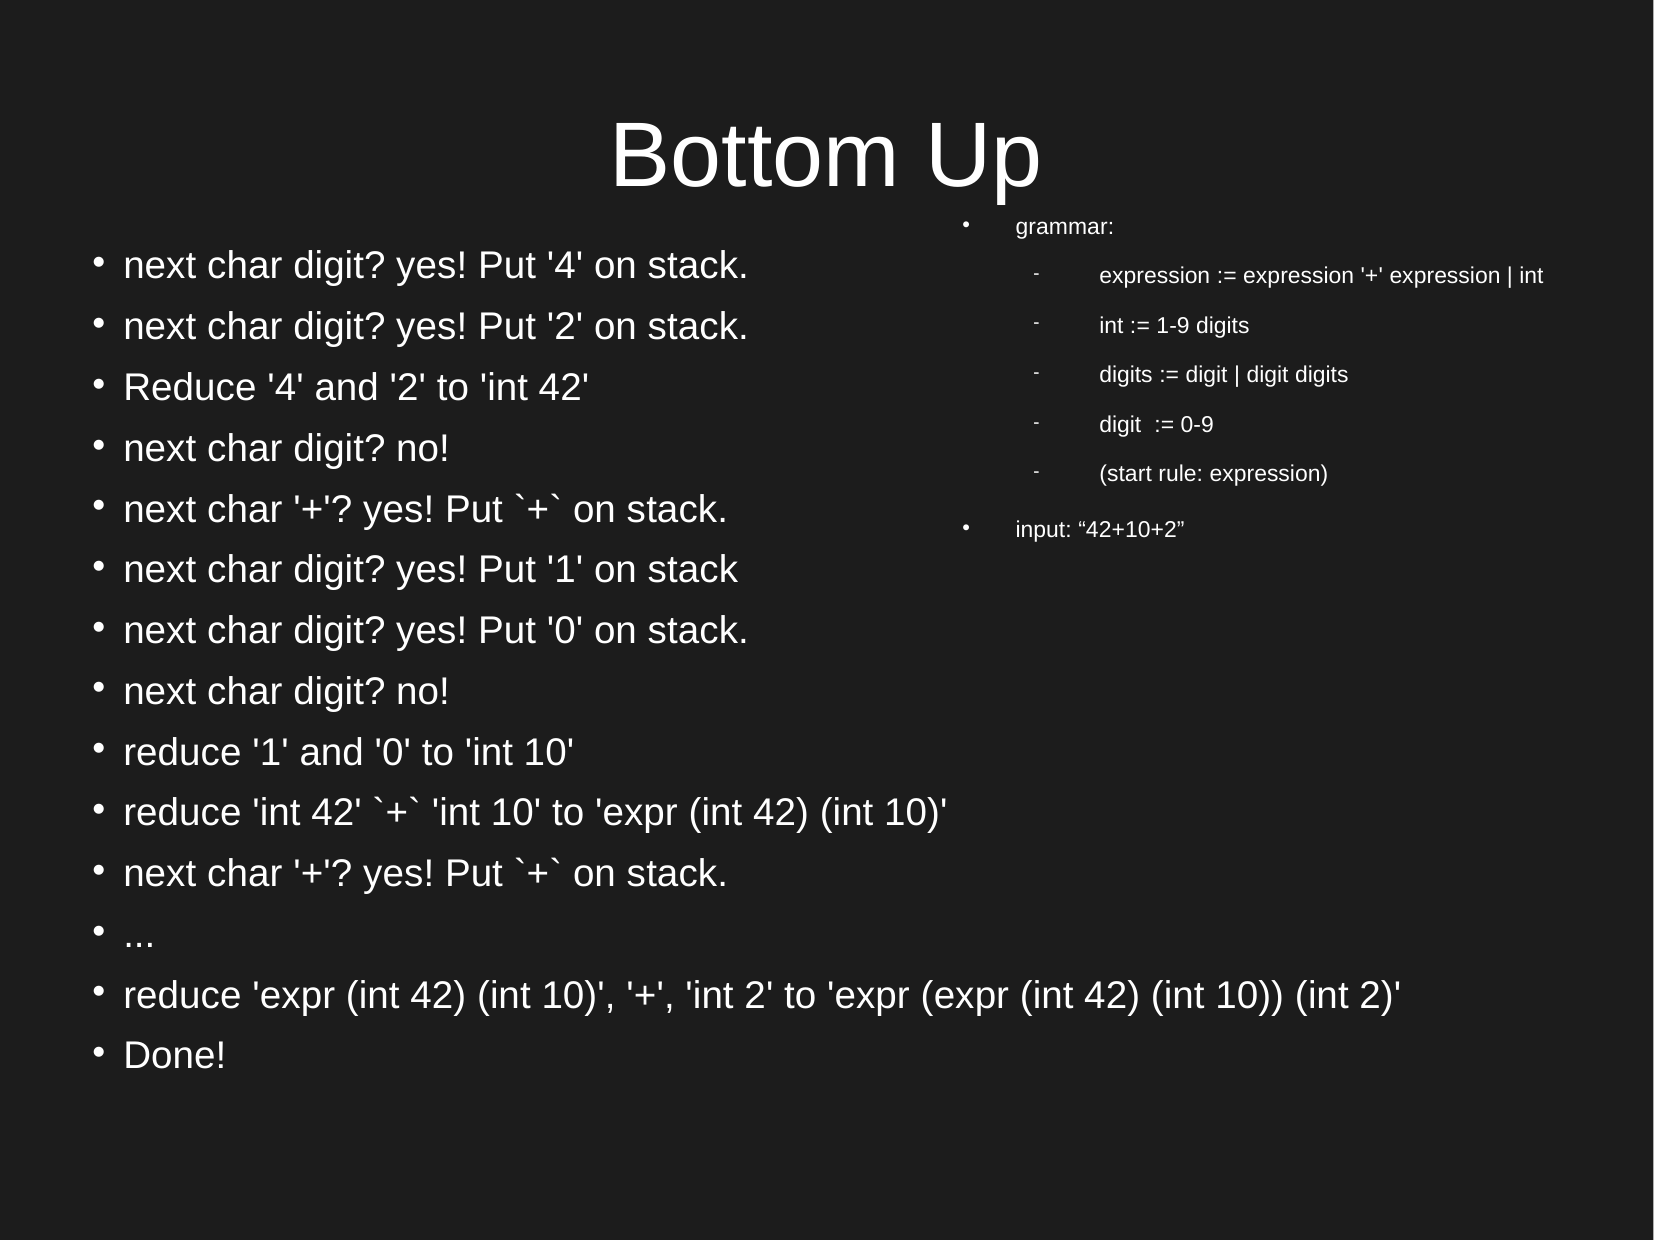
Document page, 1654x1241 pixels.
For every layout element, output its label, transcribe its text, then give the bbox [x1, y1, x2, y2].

list next char digit? yes! Put '4' on stack. next char digit? yes! Put '2' on stack. Reduce '4' and '2' to 'int 42' next char digit? no! next char '+'? yes! Put `+` on stack. next char digit? yes! Put '1' on stack next char digit? yes! Put '0' on stack. next char digit? no! reduce '1' and '0' to 'int 10' reduce 'int 42' `+` 'int 10' to 'expr (int 42) (int 10)' next char '+'? yes! Put `+` on stack. ... reduce 'expr (int 42) (int 10)', '+', 'int 2' to 'expr (expr (int 42) (int 10)) (int 2)' Done! [82, 240, 1571, 1081]
text_box grammar: expression := expression '+' expression | int int := 1-9 digits digits := digit | digit digits digit := 0-9 (start rule: expression) input: “42+10+2” [945, 209, 1616, 430]
title Bottom Up [82, 49, 1571, 240]
